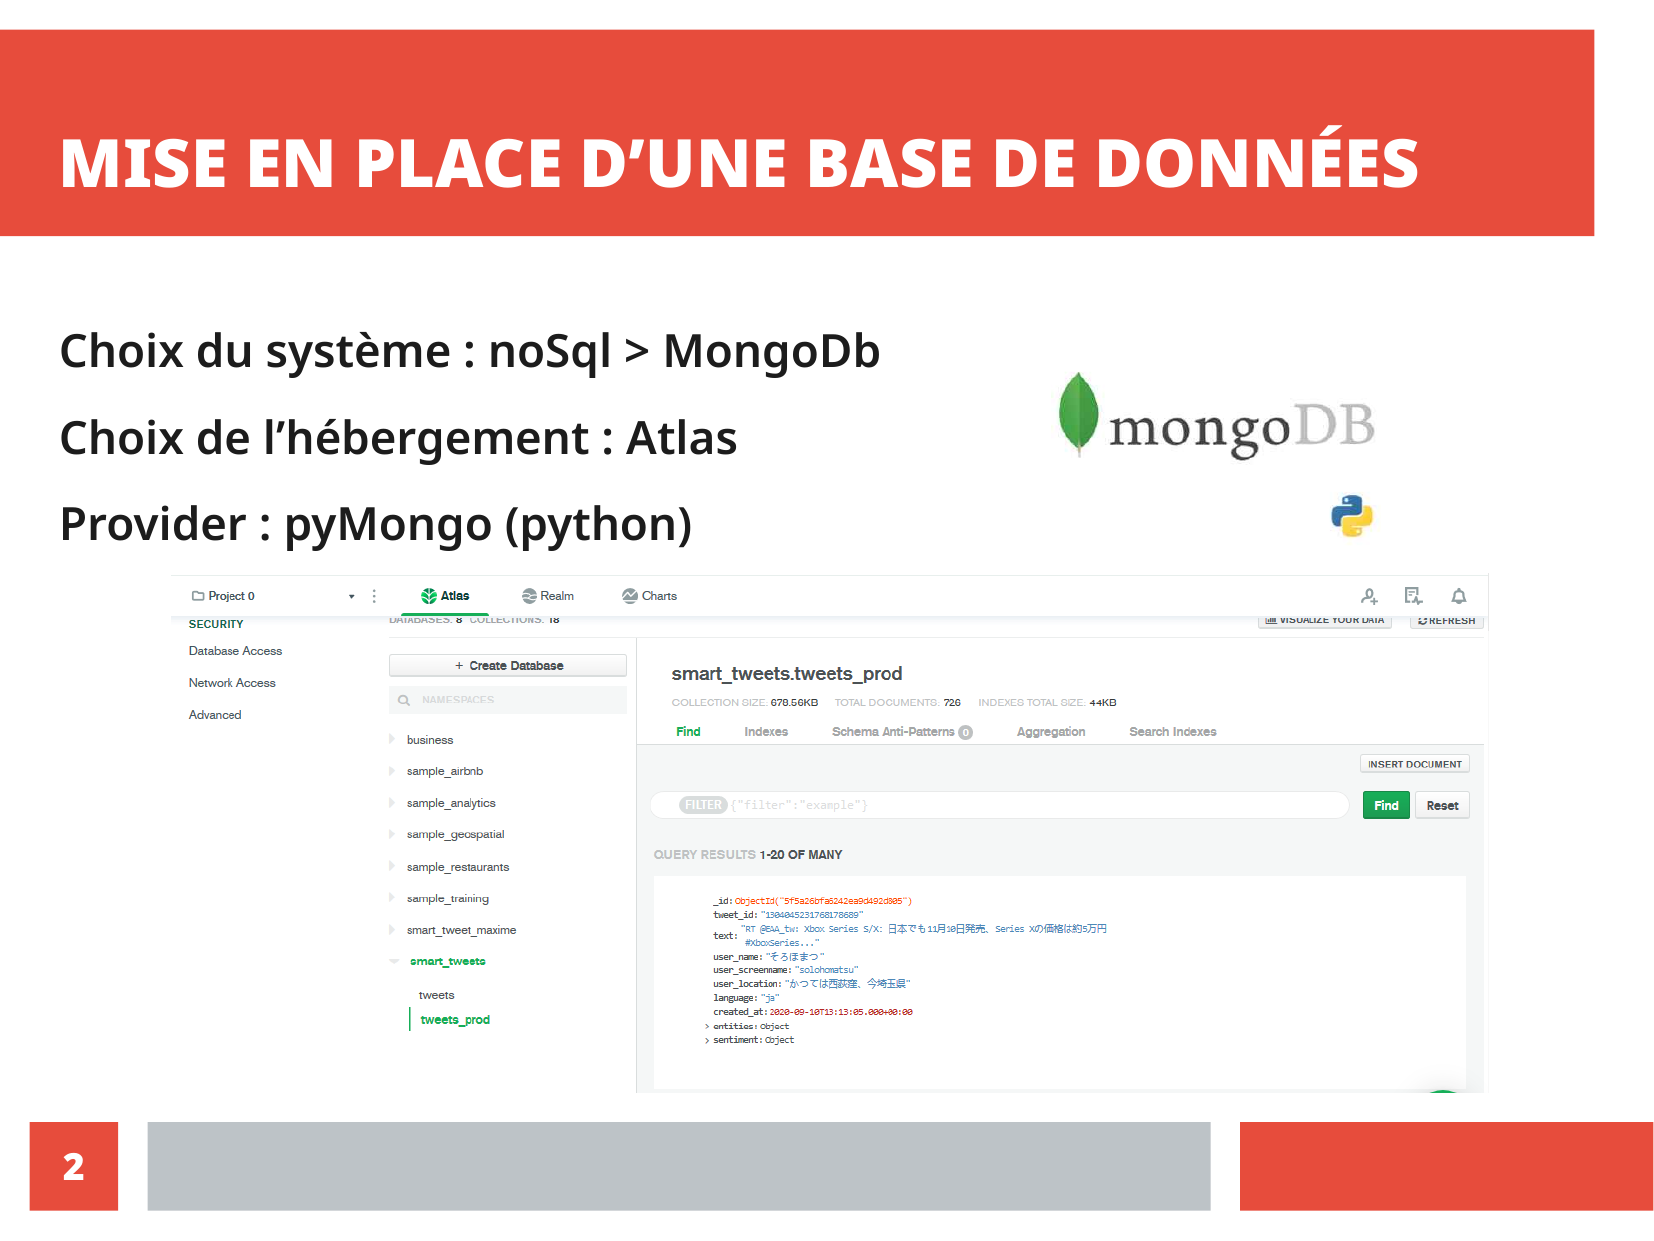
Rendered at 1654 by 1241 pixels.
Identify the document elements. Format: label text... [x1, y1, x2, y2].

picture [171, 573, 1489, 1093]
title MISE EN PLACE D’UNE BASE DE DONNÉES [59, 59, 1595, 207]
picture [1051, 318, 1381, 547]
list Choix du système : noSql > MongoDb Choix de l’hébergement : Atlas Provider : pyMongo (python) [59, 318, 1607, 1093]
